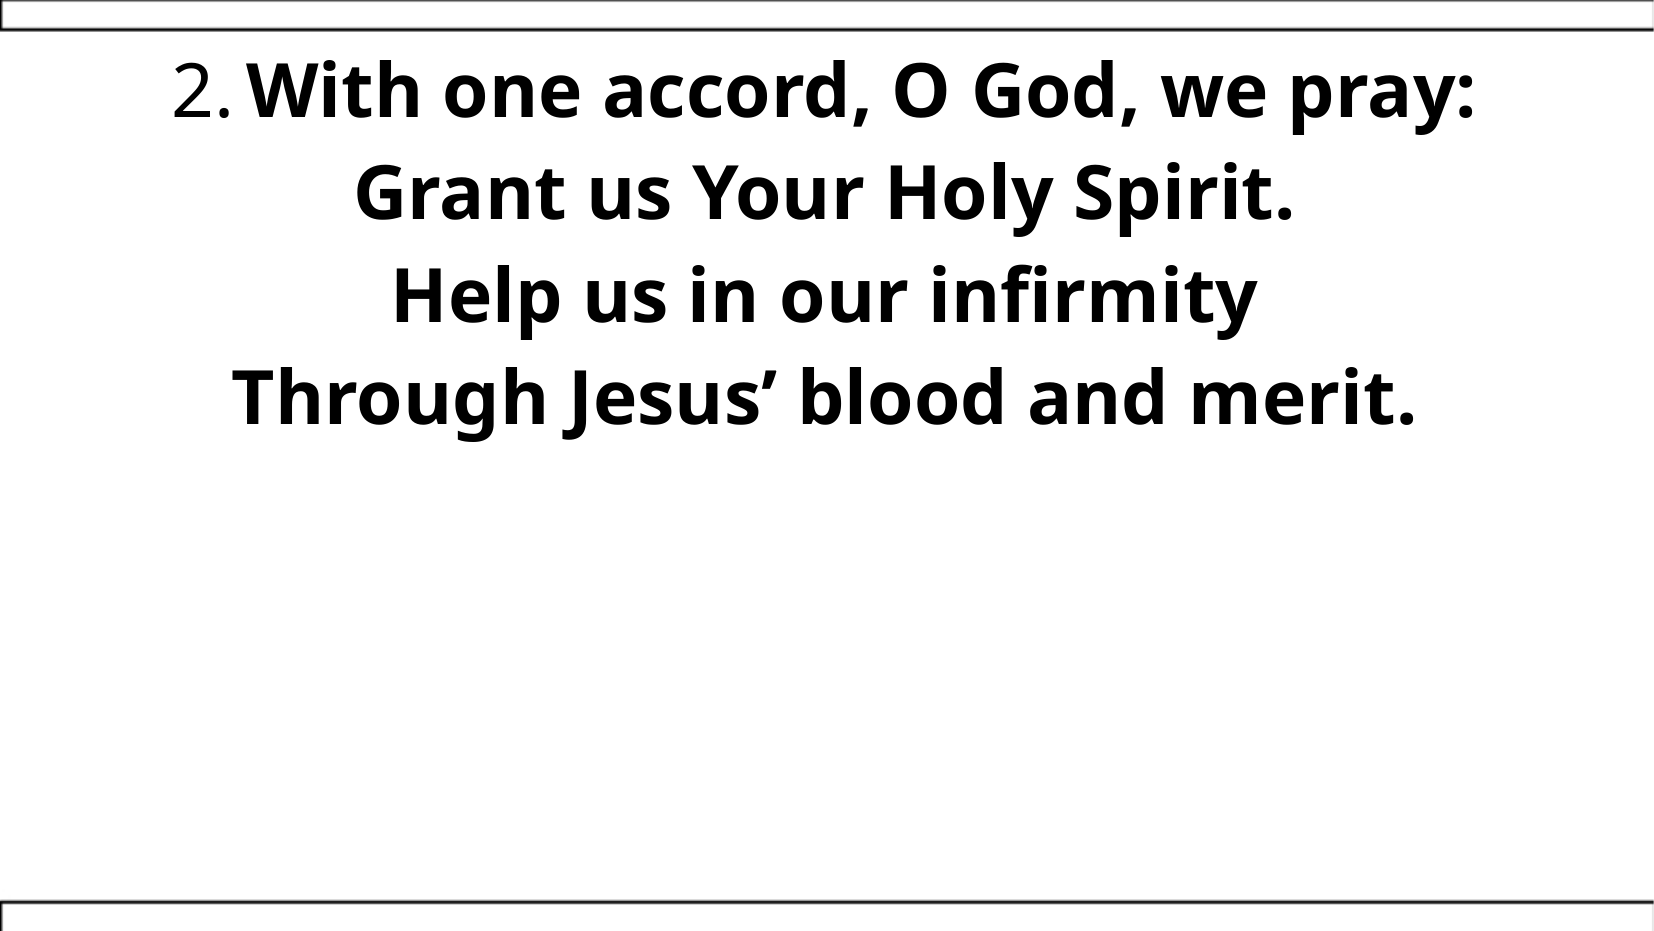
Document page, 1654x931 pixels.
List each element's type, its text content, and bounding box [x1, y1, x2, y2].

text_box 2. With one accord, O God, we pray: Grant us Your Holy Spirit. Help us in our infirmity Through Jesus’ blood and merit. [75, 30, 1576, 466]
picture [0, 0, 1654, 931]
